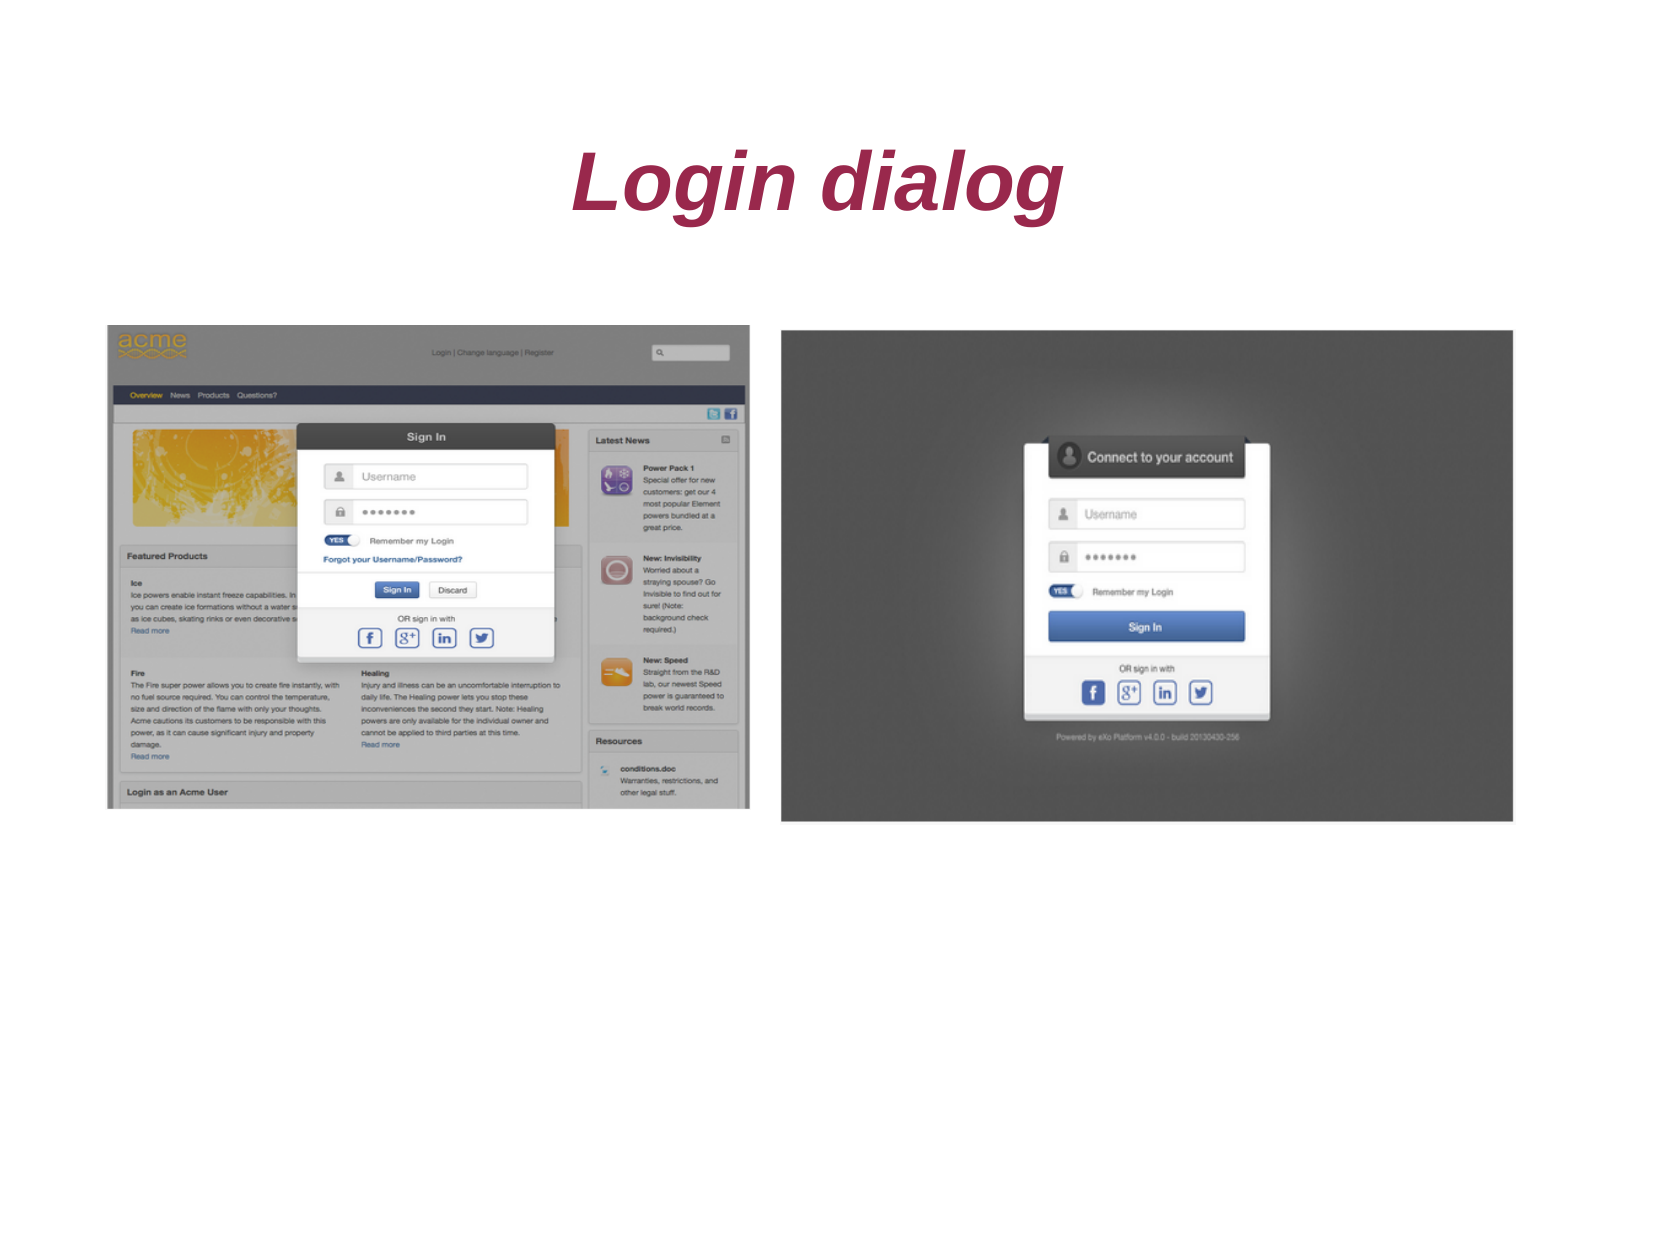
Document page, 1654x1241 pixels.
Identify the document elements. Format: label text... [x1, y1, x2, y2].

title Login dialog [75, 77, 1564, 286]
picture [105, 325, 751, 811]
picture [780, 329, 1516, 826]
